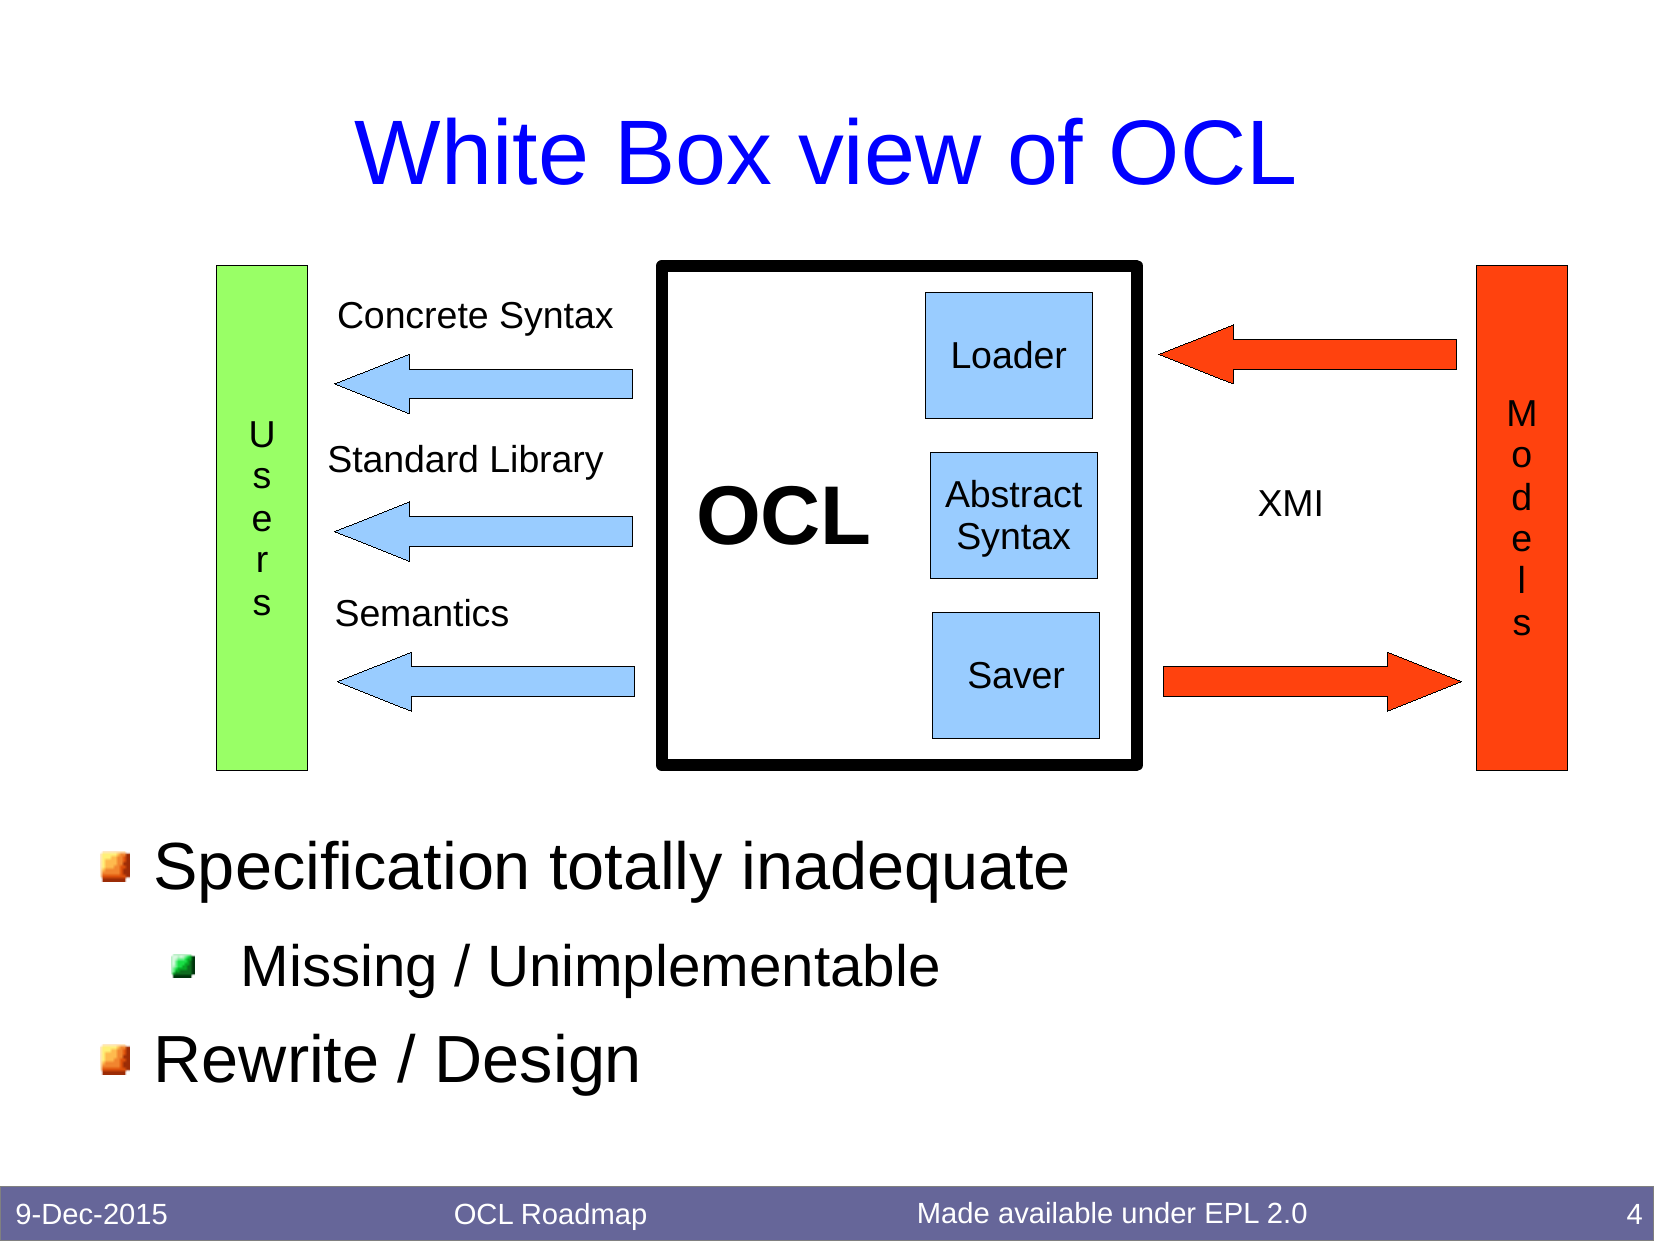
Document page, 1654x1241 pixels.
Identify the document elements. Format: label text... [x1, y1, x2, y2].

text_box [334, 501, 633, 562]
text_box M o d e l s [1476, 265, 1568, 474]
text_box XMI [1242, 474, 1580, 532]
text_box M o d e l s [1476, 532, 1568, 771]
title White Box view of OCL [82, 49, 1571, 257]
text_box [334, 354, 633, 414]
text_box Semantics [319, 585, 657, 643]
list Specification totally inadequate Missing / Unimplementable Rewrite / Design [82, 829, 1571, 1109]
text_box [337, 652, 635, 712]
text_box [1163, 652, 1462, 712]
text_box Abstract Syntax [930, 452, 1098, 579]
text_box Standard Library [312, 430, 650, 488]
text_box [1158, 324, 1457, 384]
text_box U s e r s [216, 265, 308, 771]
text_box Saver [932, 612, 1100, 739]
text_box Concrete Syntax [322, 287, 660, 345]
text_box OCL [661, 265, 1137, 766]
text_box Loader [925, 292, 1093, 419]
